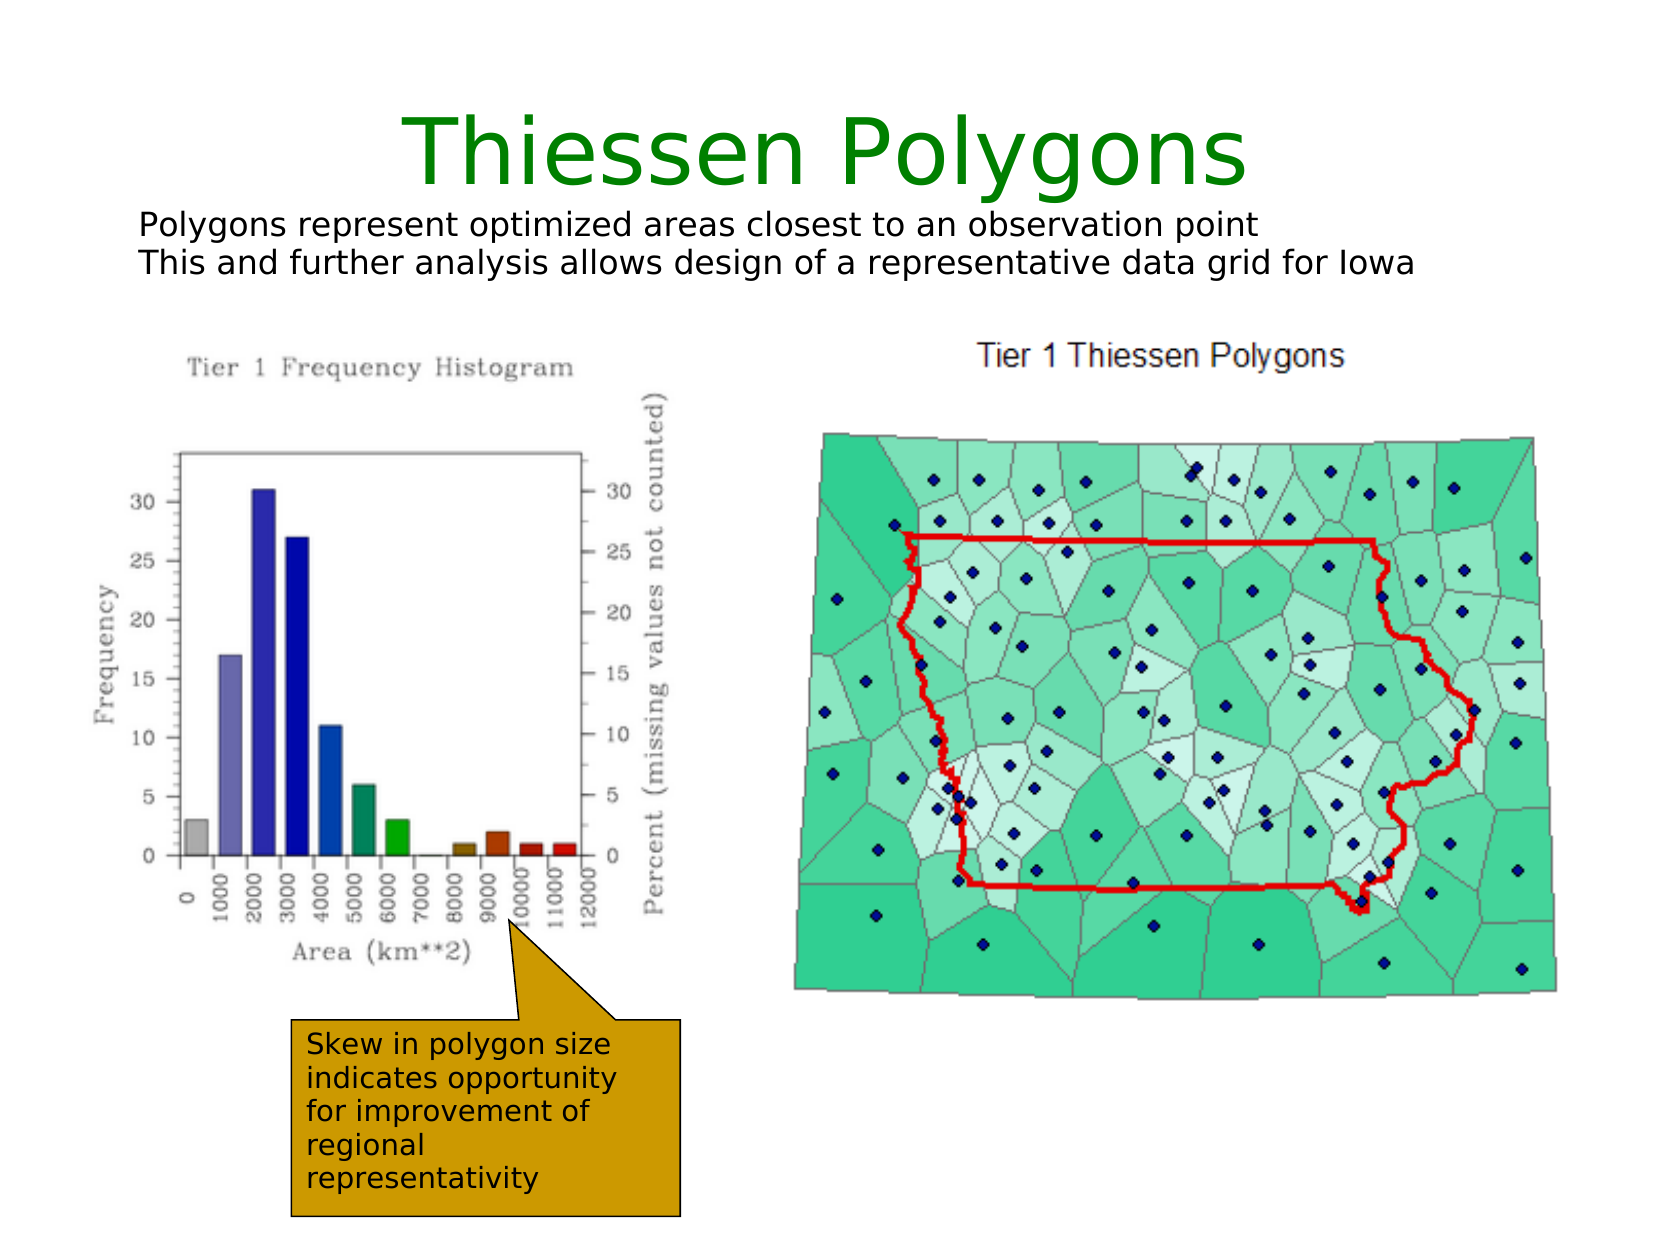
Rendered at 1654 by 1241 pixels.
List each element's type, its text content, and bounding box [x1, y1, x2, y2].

text_box Skew in polygon size indicates opportunity for improvement of regional representativity [291, 920, 681, 1217]
picture [776, 312, 1576, 1013]
text_box Polygons represent optimized areas closest to an observation point This and further analysis allows design of a representative data grid for Iowa [114, 199, 1576, 289]
picture [75, 321, 690, 996]
title Thiessen Polygons [82, 49, 1571, 257]
